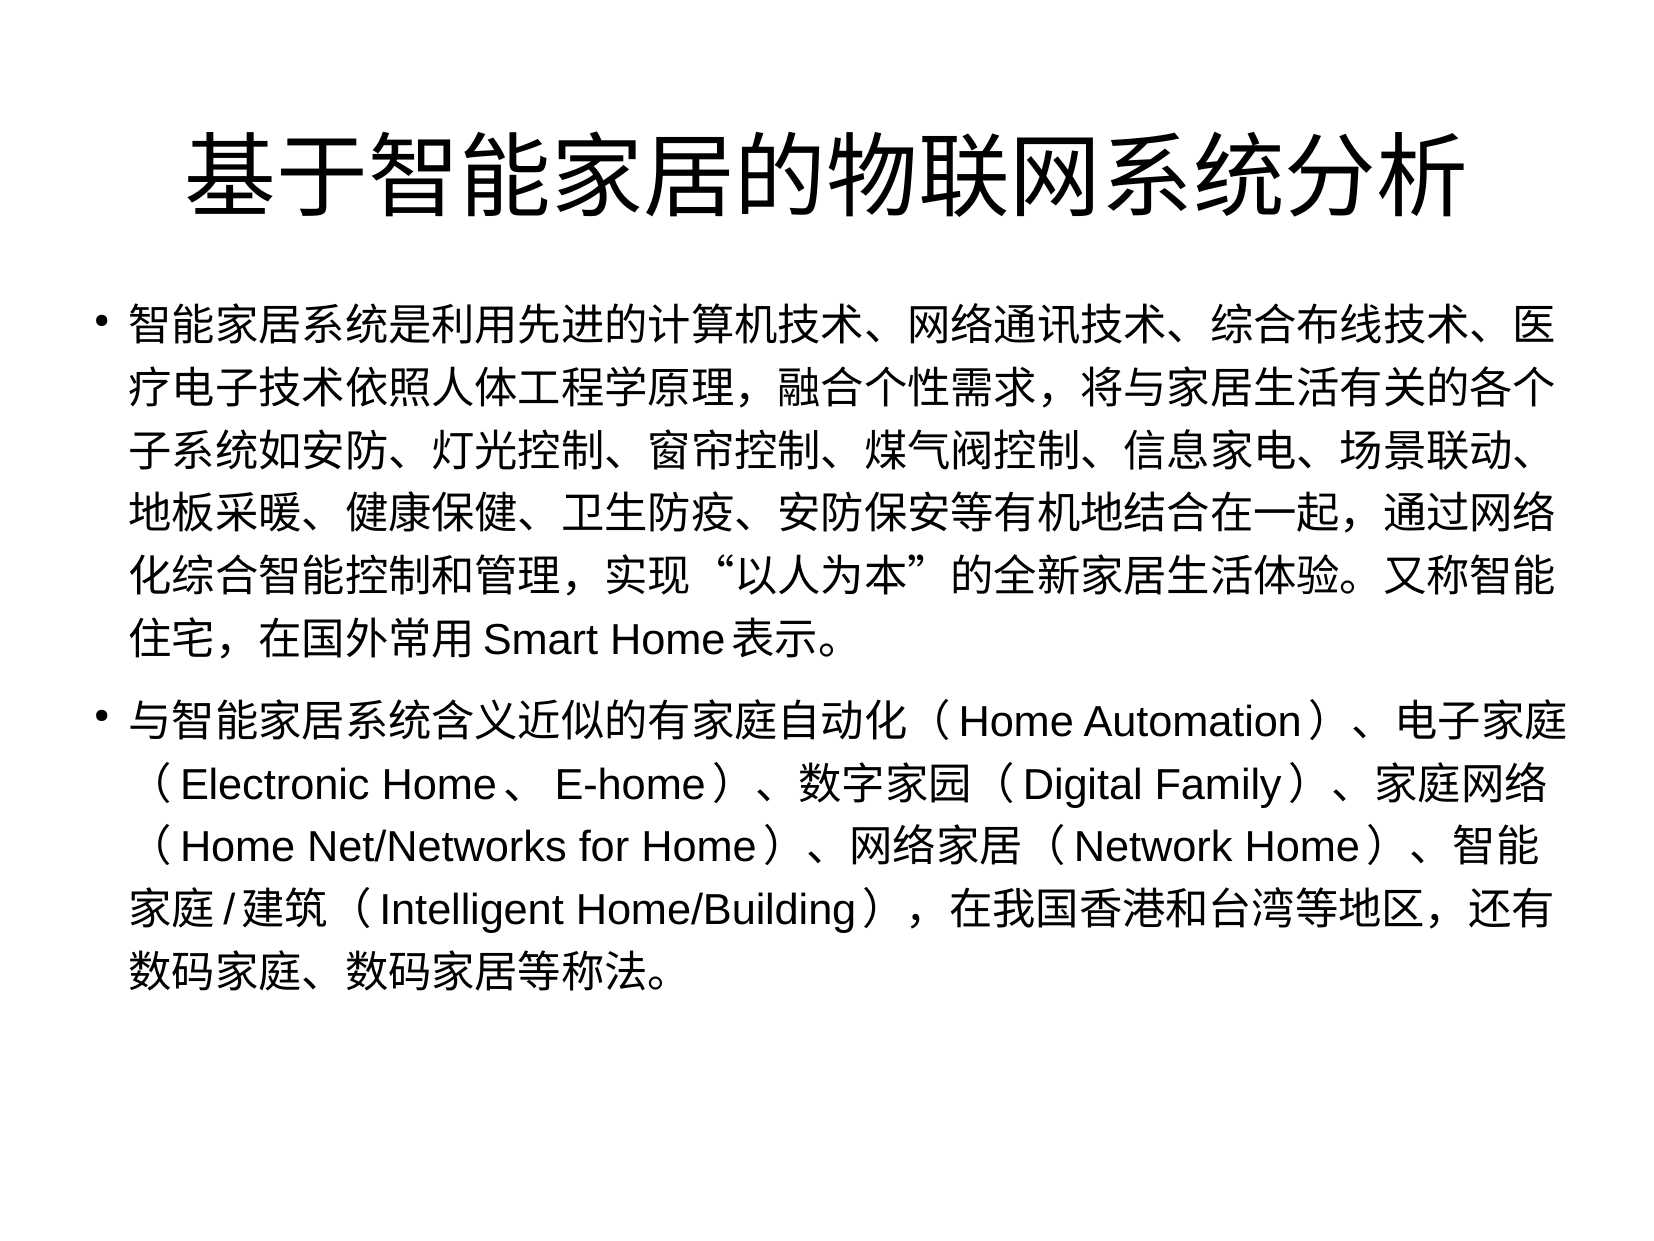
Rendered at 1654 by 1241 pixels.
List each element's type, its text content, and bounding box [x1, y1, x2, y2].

title 基于智能家居的物联网系统分析 [82, 49, 1571, 257]
list 智能家居系统是利用先进的计算机技术、网络通讯技术、综合布线技术、医疗电子技术依照人体工程学原理，融合个性需求，将与家居生活有关的各个子系统如安防、灯光控制、窗帘控制、煤气阀控制、信息家电、场景联动、地板采暖、健康保健、卫生防疫、安防保安等有机地结合在一起，通过网络化综合智能控制和管理，实现“以人为本”的全新家居生活体验。又称智能住宅，在国外常用Smart Home表示。 与智能家居系统含义近似的有家庭自动化（Home Automation）、电子家庭（Electronic Home、E-home）、数字家园（Digital Family）、家庭网络（Home Net/Networks for Home）、网络家居（Network Home）、智能家庭/建筑（Intelligent Home/Building），在我国香港和台湾等地区，还有数码家庭、数码家居等称法。 [82, 290, 1571, 1010]
